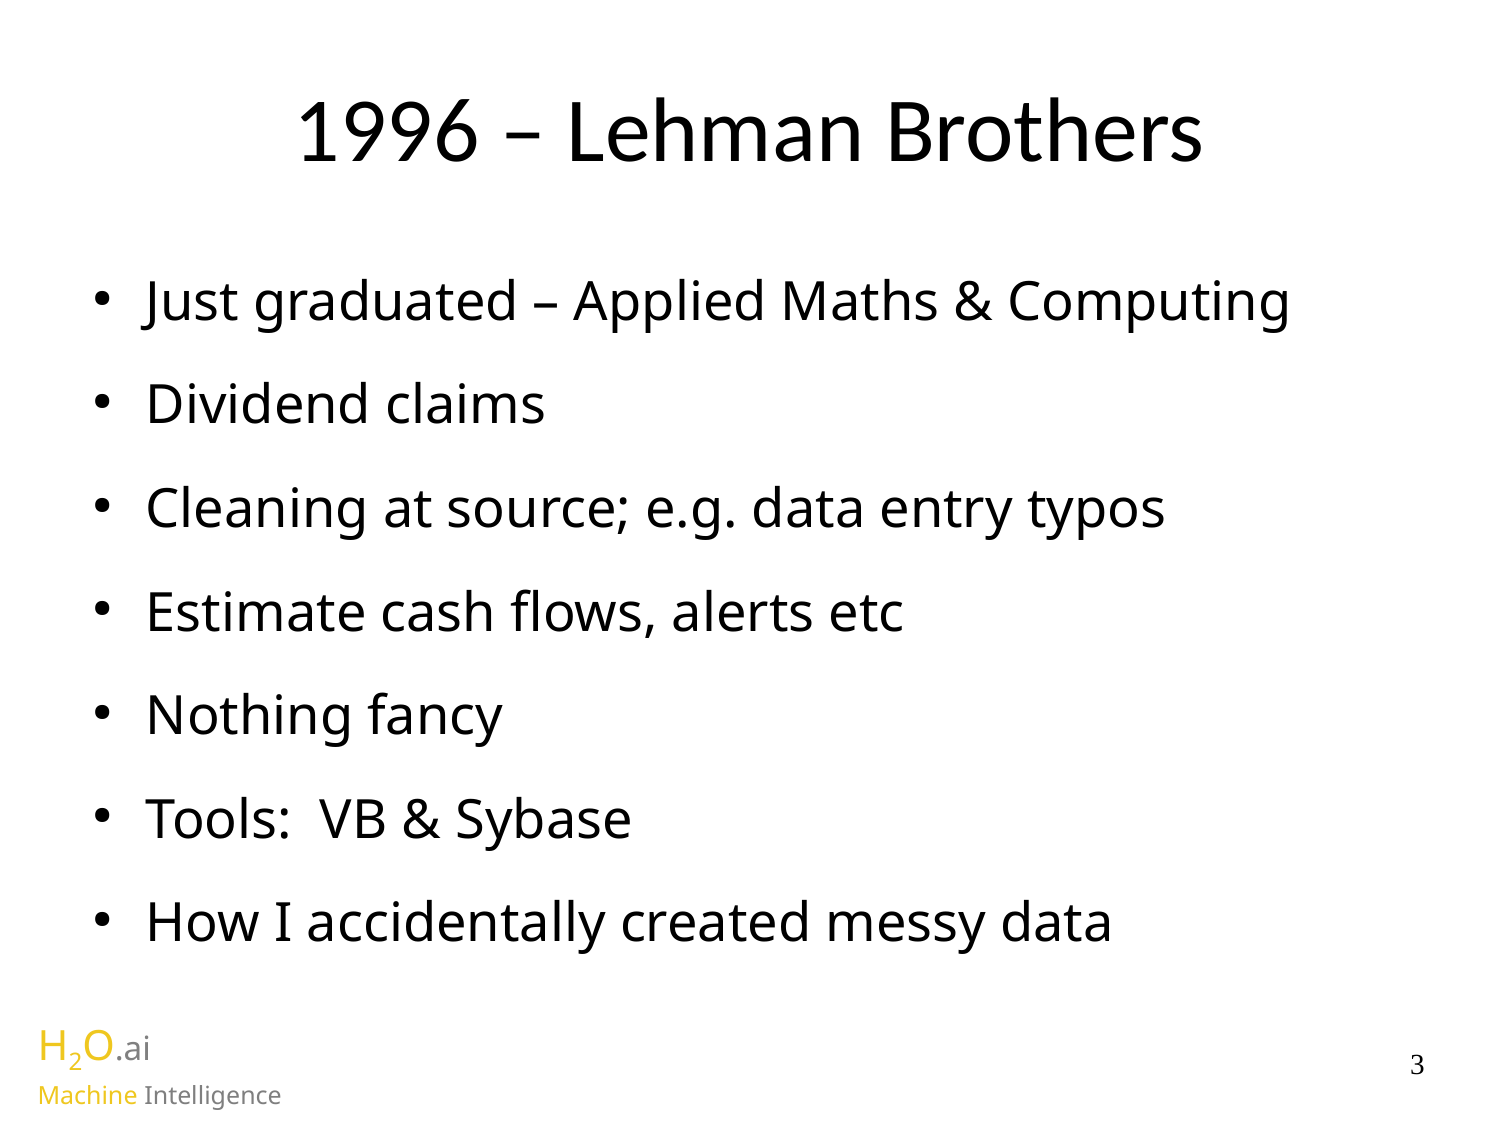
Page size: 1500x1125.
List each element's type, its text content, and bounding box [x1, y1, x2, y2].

list Just graduated – Applied Maths & Computing Dividend claims Cleaning at source; e.g. data entry typos Estimate cash flows, alerts etc Nothing fancy Tools: VB & Sybase How I accidentally created messy data [75, 262, 1425, 1125]
title 1996 – Lehman Brothers [75, 15, 1425, 262]
